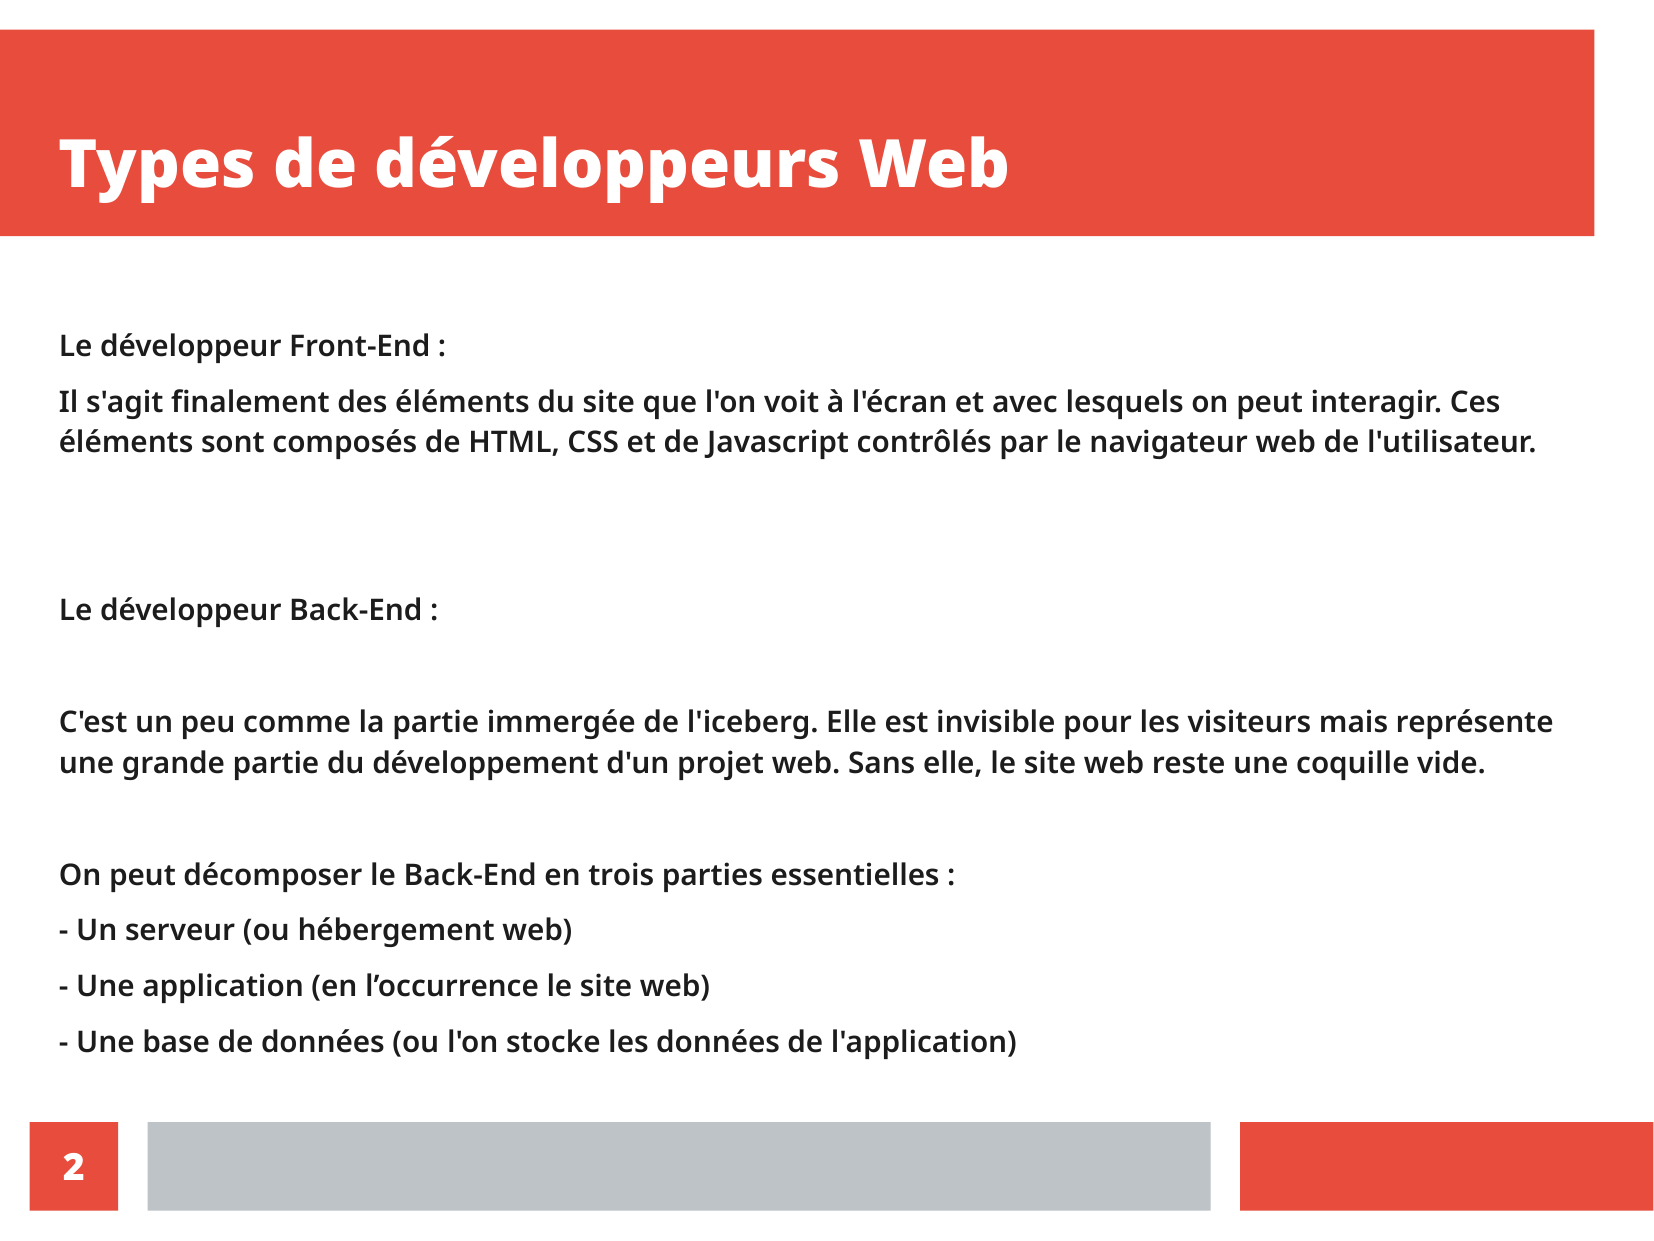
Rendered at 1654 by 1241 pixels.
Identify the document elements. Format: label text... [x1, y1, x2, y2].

list Le développeur Front-End : Il s'agit finalement des éléments du site que l'on voit à l'écran et avec lesquels on peut interagir. Ces éléments sont composés de HTML, CSS et de Javascript contrôlés par le navigateur web de l'utilisateur. Le développeur Back-End : C'est un peu comme la partie immergée de l'iceberg. Elle est invisible pour les visiteurs mais représente une grande partie du développement d'un projet web. Sans elle, le site web reste une coquille vide. On peut décomposer le Back-End en trois parties essentielles : - Un serveur (ou hébergement web) - Une application (en l’occurrence le site web) - Une base de données (ou l'on stocke les données de l'application) [59, 324, 1565, 1093]
title Types de développeurs Web [59, 59, 1595, 207]
